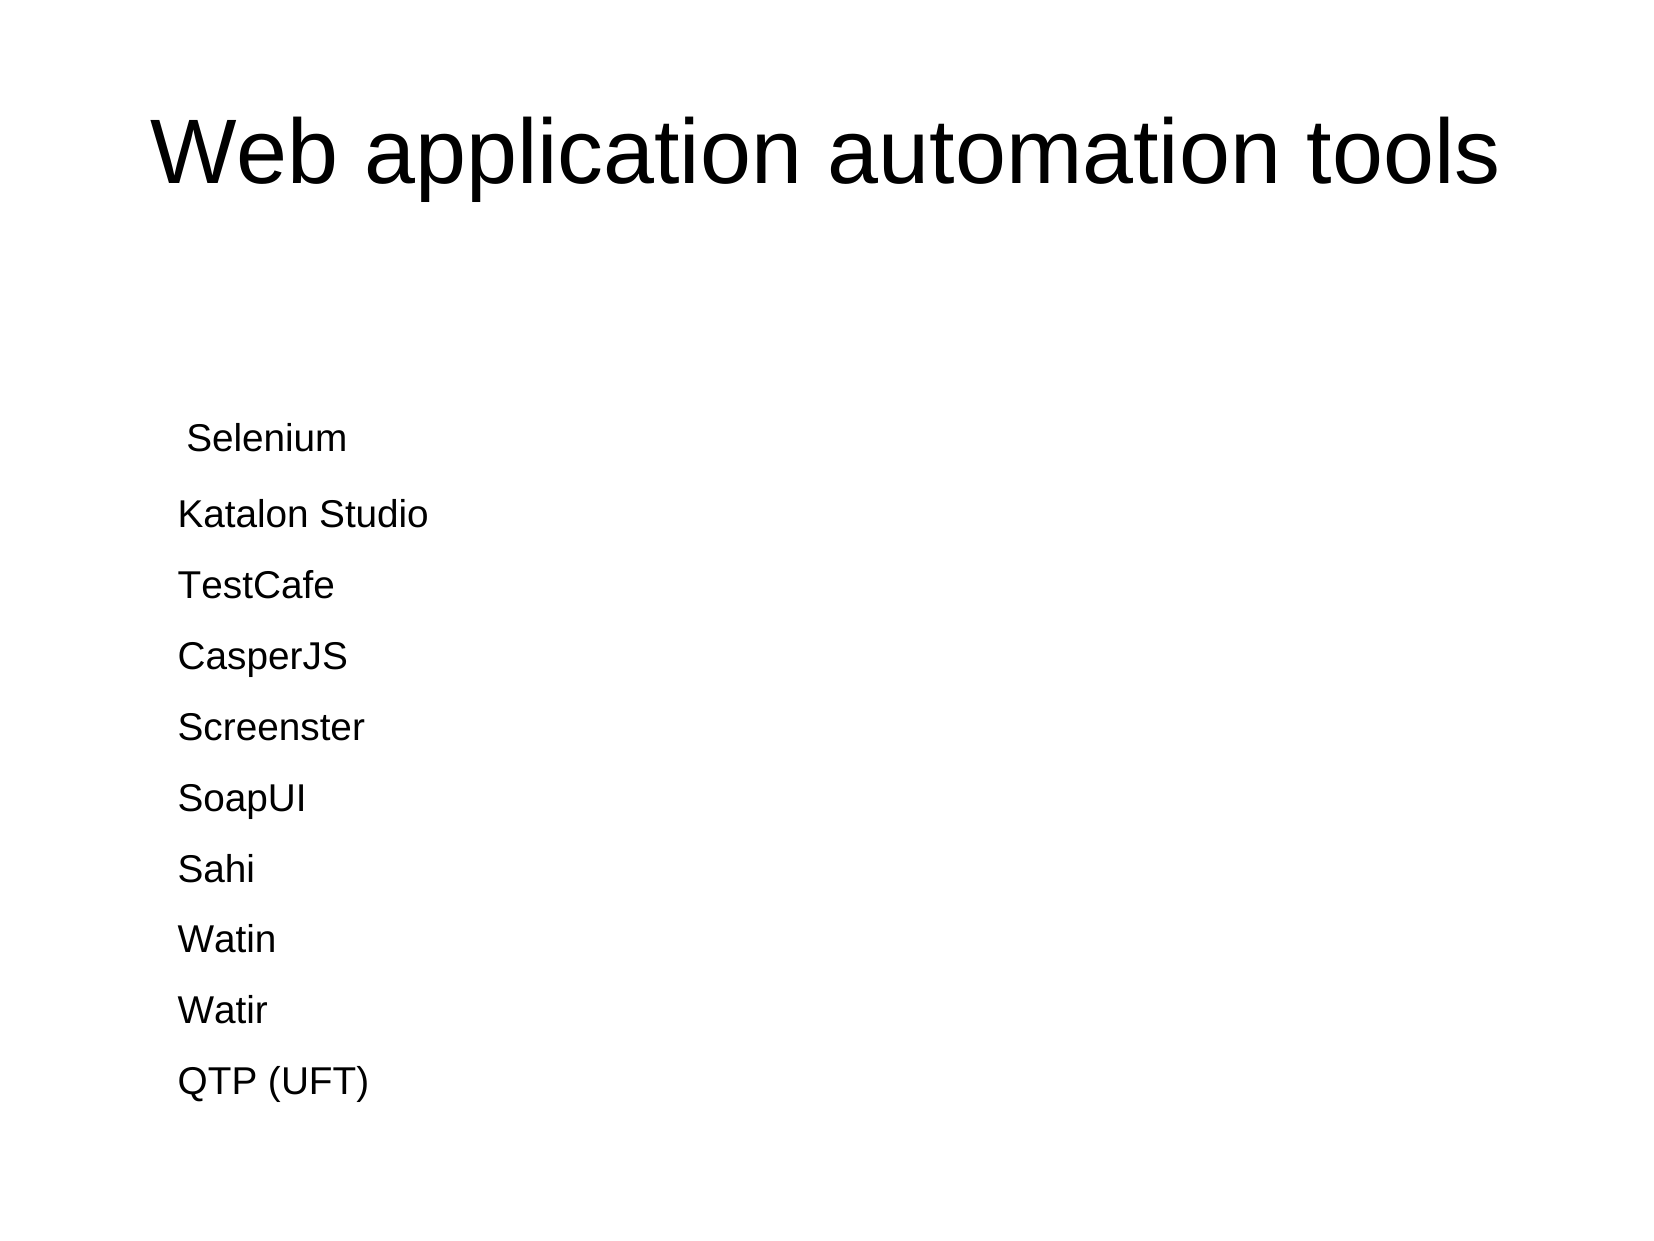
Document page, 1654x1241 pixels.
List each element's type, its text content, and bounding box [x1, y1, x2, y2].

list Selenium Katalon Studio TestCafe CasperJS Screenster SoapUI Sahi Watin Watir QTP (UFT) [82, 290, 1571, 1109]
title Web application automation tools [82, 49, 1571, 257]
